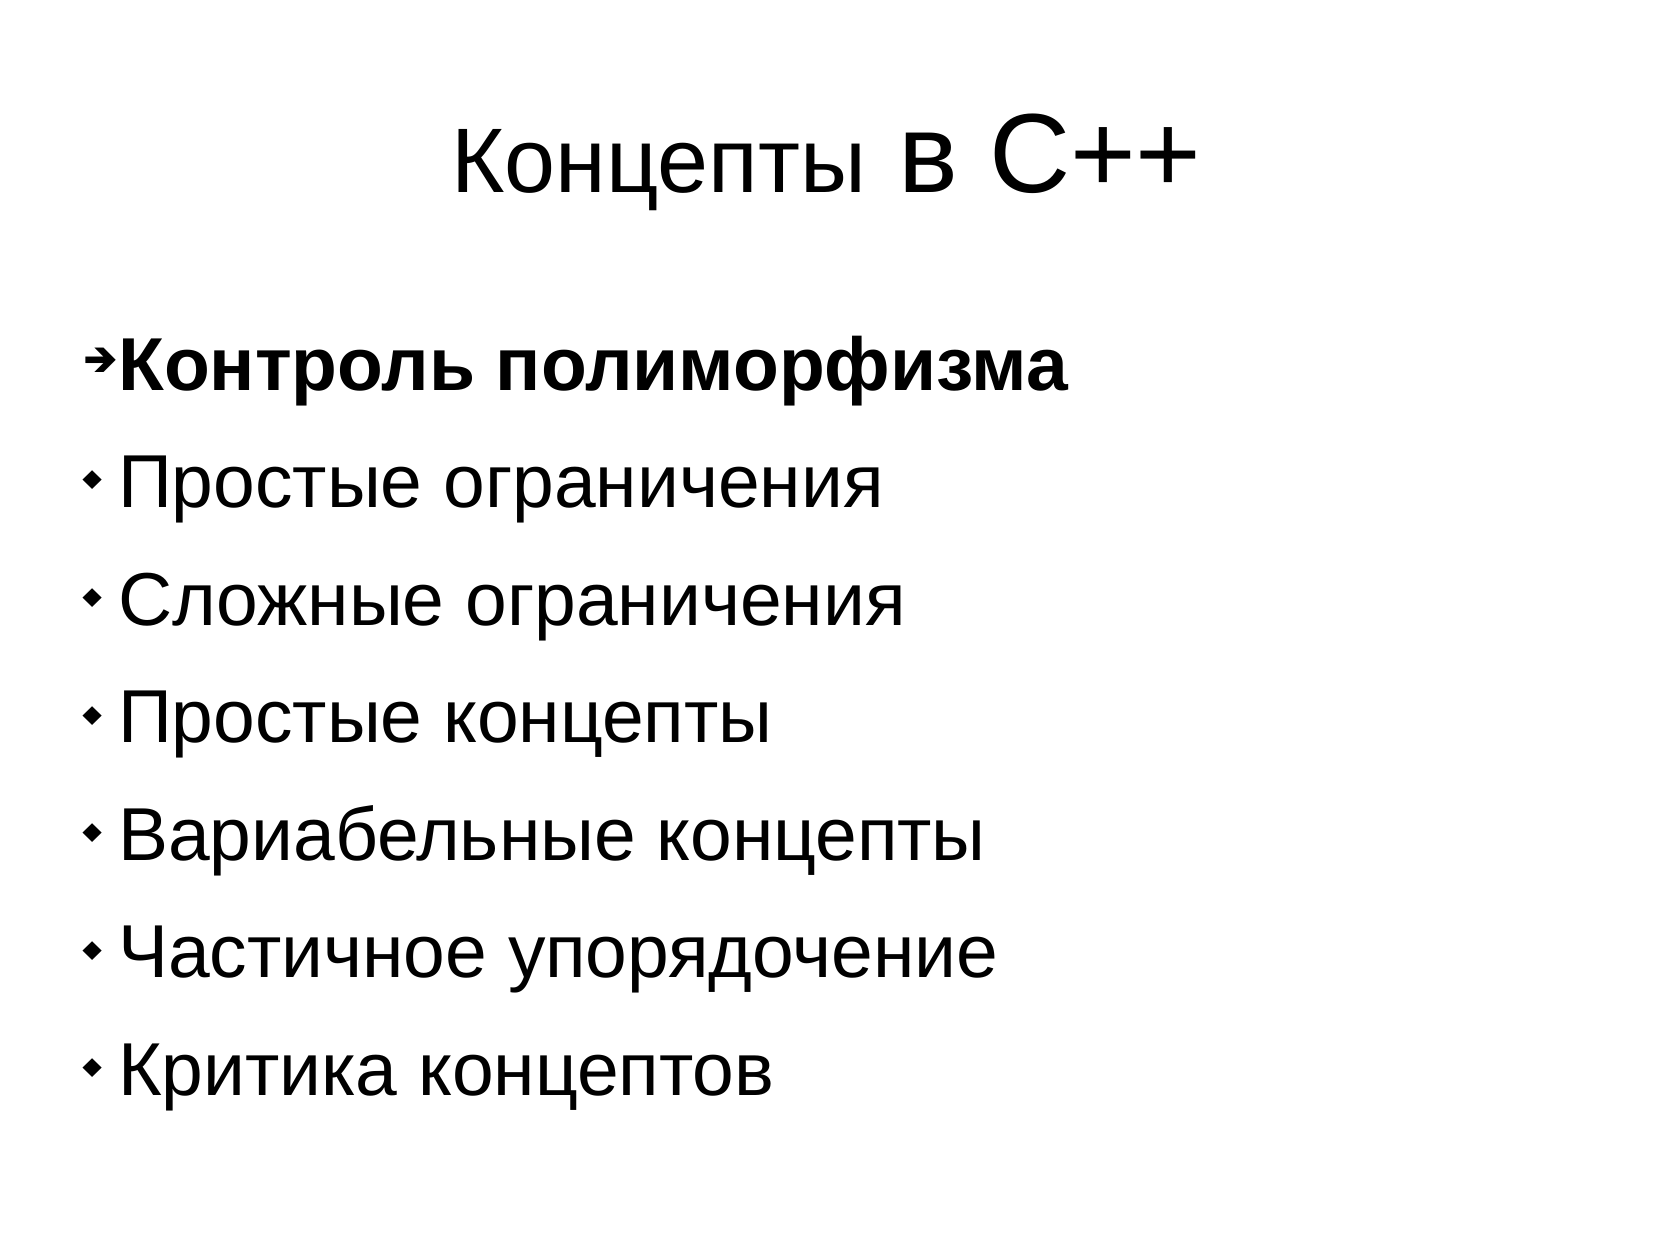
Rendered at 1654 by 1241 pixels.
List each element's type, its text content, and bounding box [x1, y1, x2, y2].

subtitle Контроль полиморфизма Простые ограничения Сложные ограничения Простые концепты Вариабельные концепты Частичное упорядочение Критика концептов [82, 290, 1571, 1111]
title Концепты в C++ [82, 49, 1571, 257]
